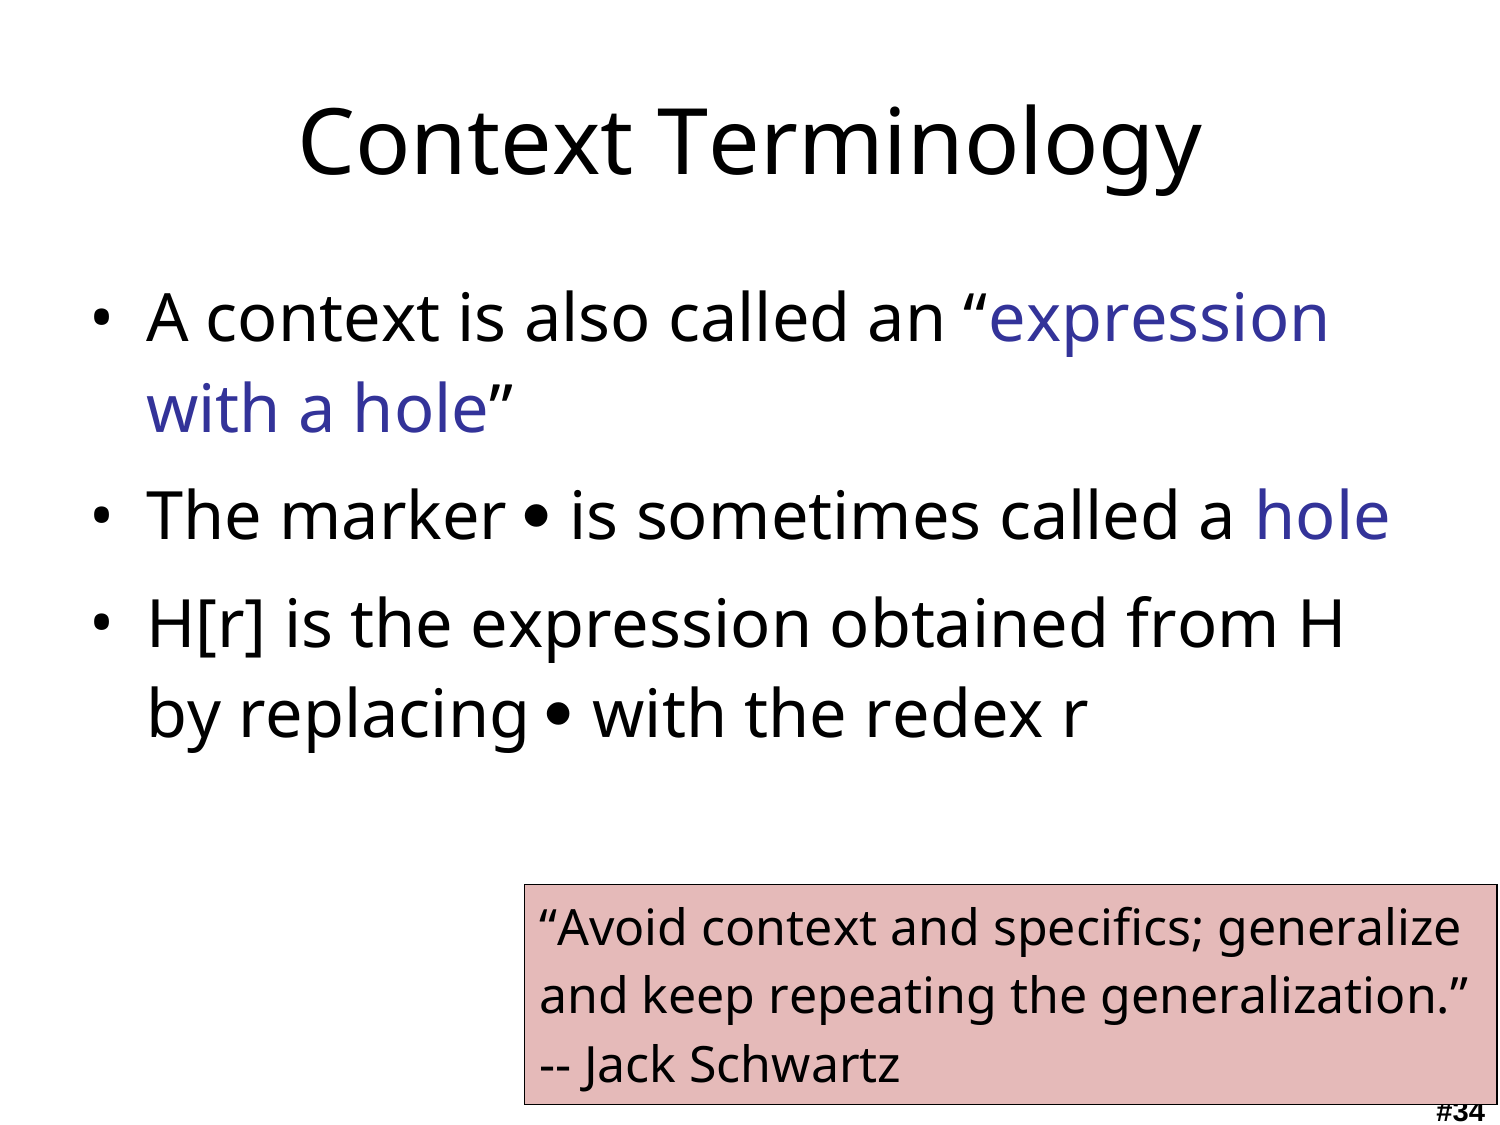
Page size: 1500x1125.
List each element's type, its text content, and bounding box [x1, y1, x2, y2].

title Context Terminology [75, 45, 1426, 233]
list A context is also called an “expression with a hole” The marker  is sometimes called a hole H[r] is the expression obtained from H by replacing  with the redex r [75, 262, 1426, 1006]
text_box “Avoid context and specifics; generalize and keep repeating the generalization.” -- Jack Schwartz [524, 884, 1498, 1105]
